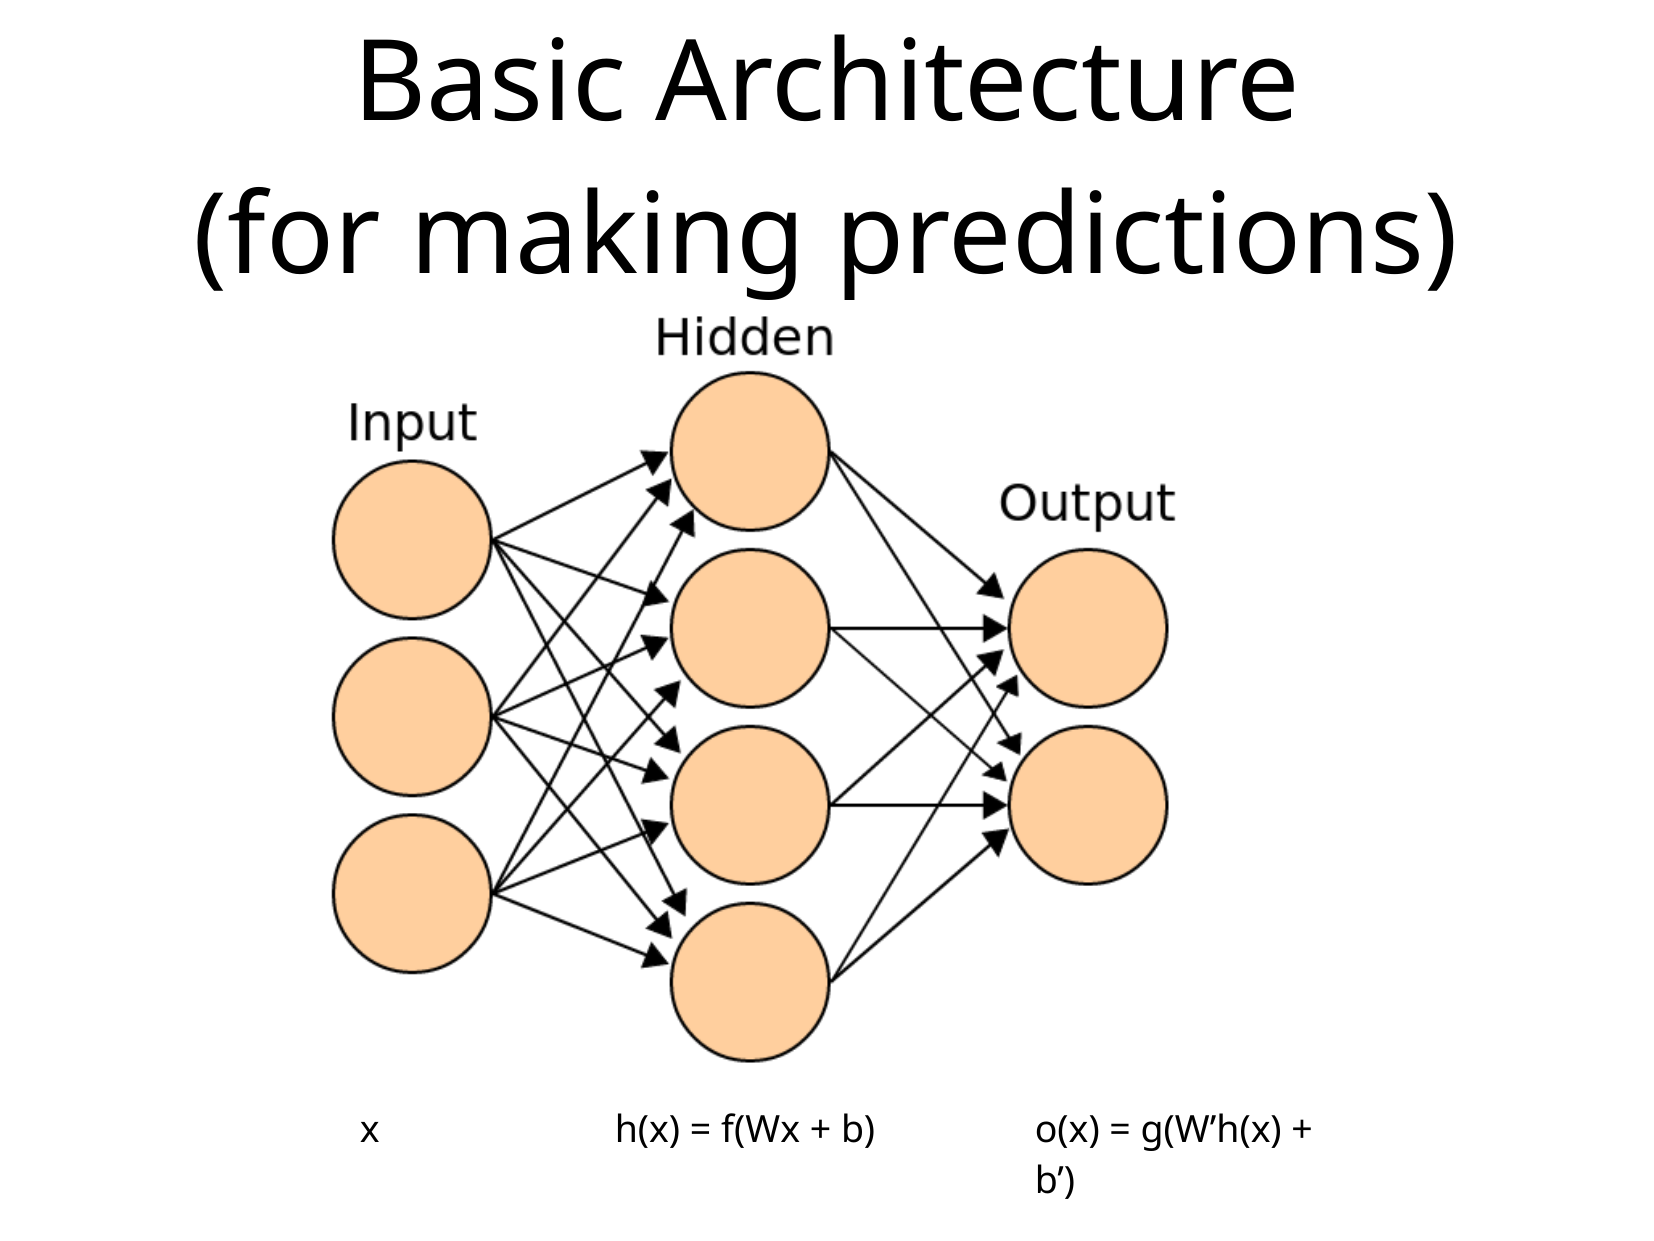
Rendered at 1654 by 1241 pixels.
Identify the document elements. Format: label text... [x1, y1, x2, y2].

title Basic Architecture (for making predictions) [82, 40, 1571, 266]
picture [300, 291, 1201, 1096]
text_box o(x) = g(W’h(x) + b’) [1020, 1095, 1366, 1186]
text_box x [345, 1095, 421, 1148]
text_box h(x) = f(Wx + b) [600, 1095, 961, 1148]
